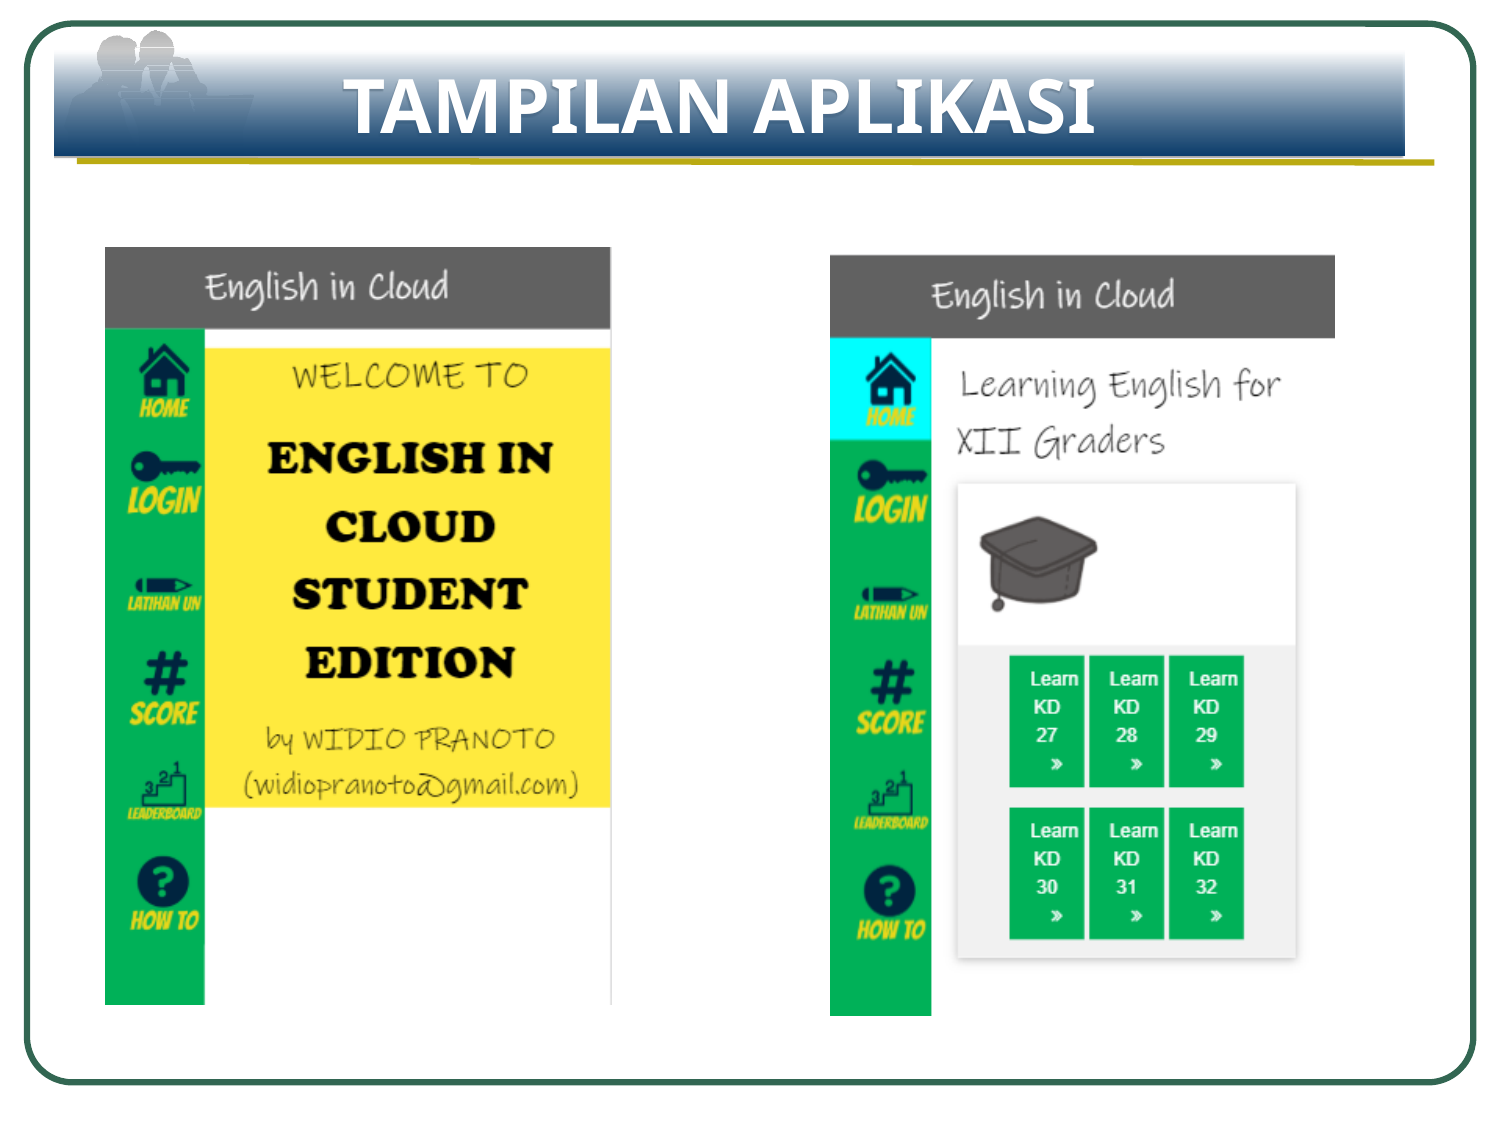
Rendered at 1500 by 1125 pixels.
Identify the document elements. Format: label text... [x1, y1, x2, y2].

text_box TAMPILAN APLIKASI [54, 50, 1405, 156]
picture [830, 254, 1335, 1016]
picture [105, 247, 612, 1005]
